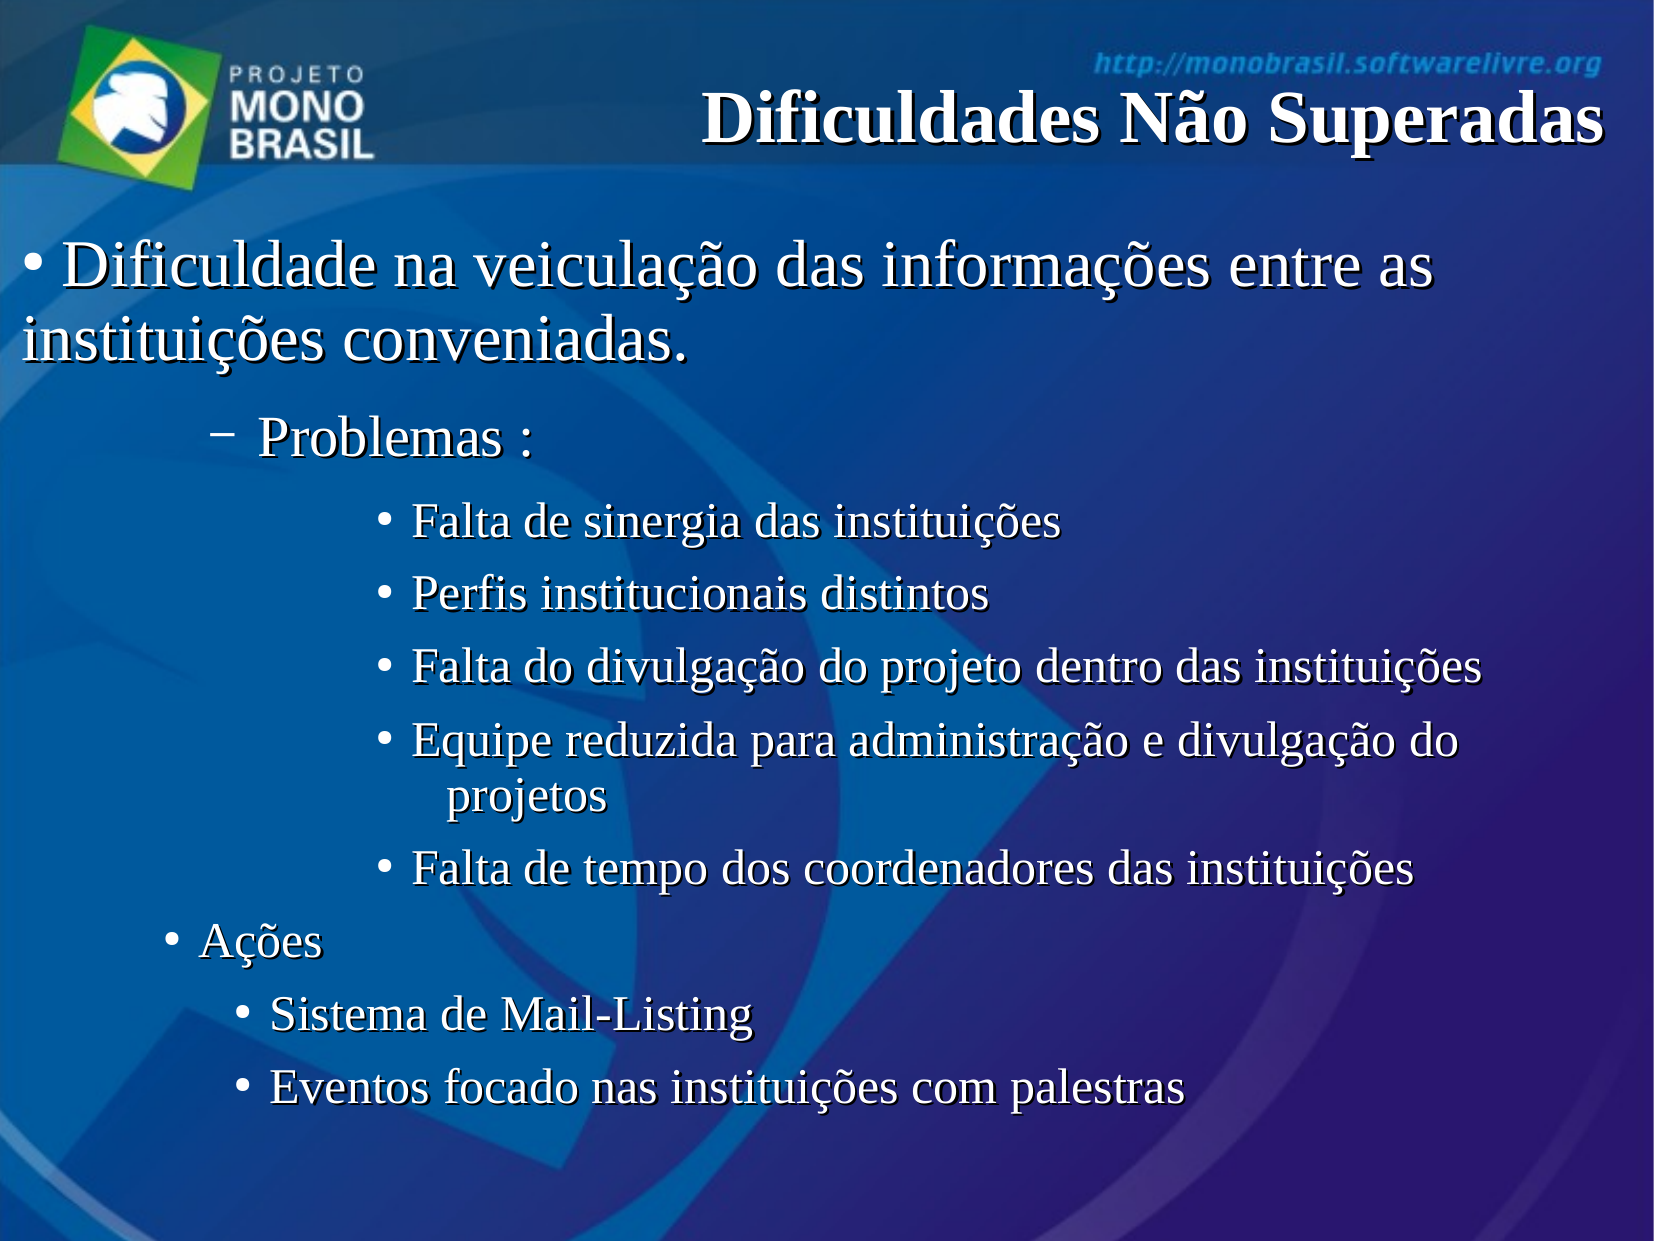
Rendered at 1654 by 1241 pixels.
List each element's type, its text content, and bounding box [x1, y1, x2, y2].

title Dificuldades Não Superadas [222, 43, 1606, 191]
list Dificuldade na veiculação das informações entre as instituições conveniadas. Problemas : Falta de sinergia das instituições Perfis institucionais distintos Falta do divulgação do projeto dentro das instituições Equipe reduzida para administração e divulgação do projetos Falta de tempo dos coordenadores das instituições Ações Sistema de Mail-Listing Eventos focado nas instituições com palestras [21, 226, 1624, 1120]
picture [0, 0, 1654, 1241]
